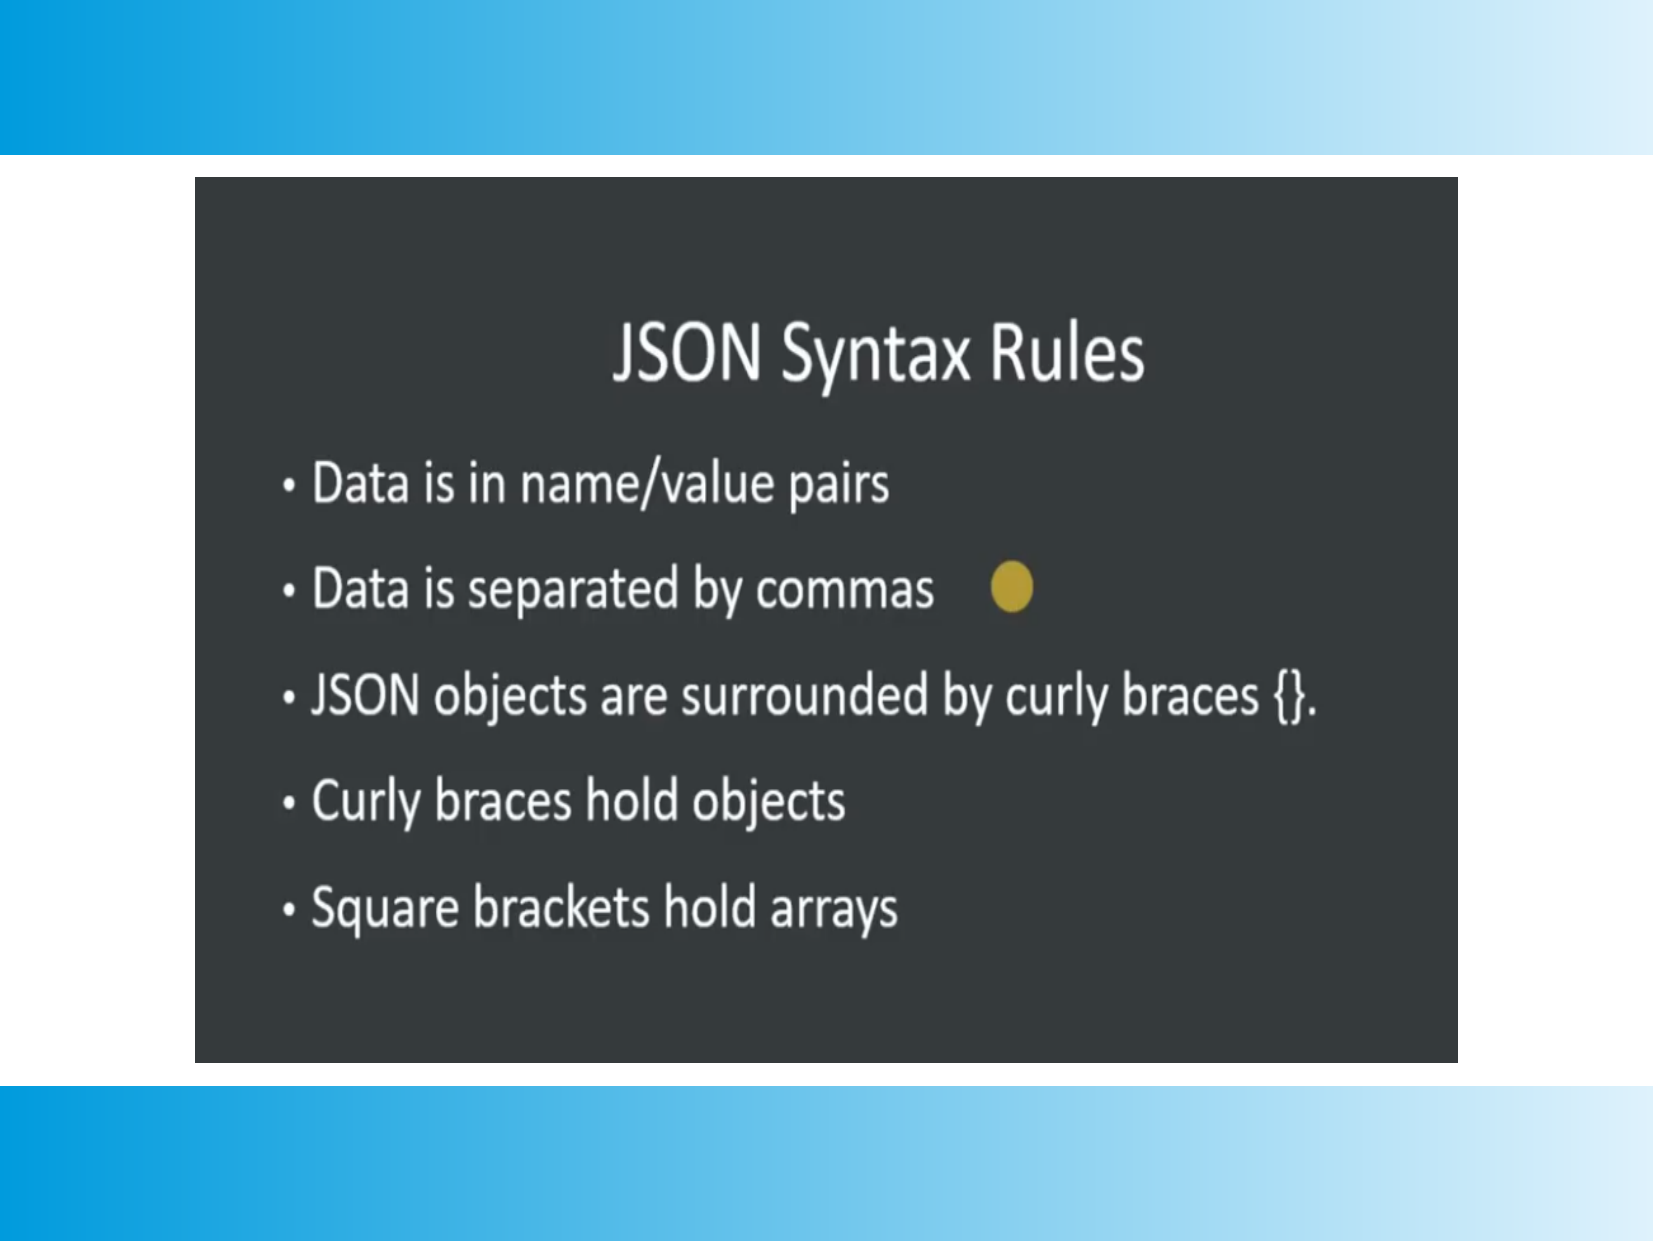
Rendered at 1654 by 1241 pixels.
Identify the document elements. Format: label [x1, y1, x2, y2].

picture [195, 177, 1458, 1063]
